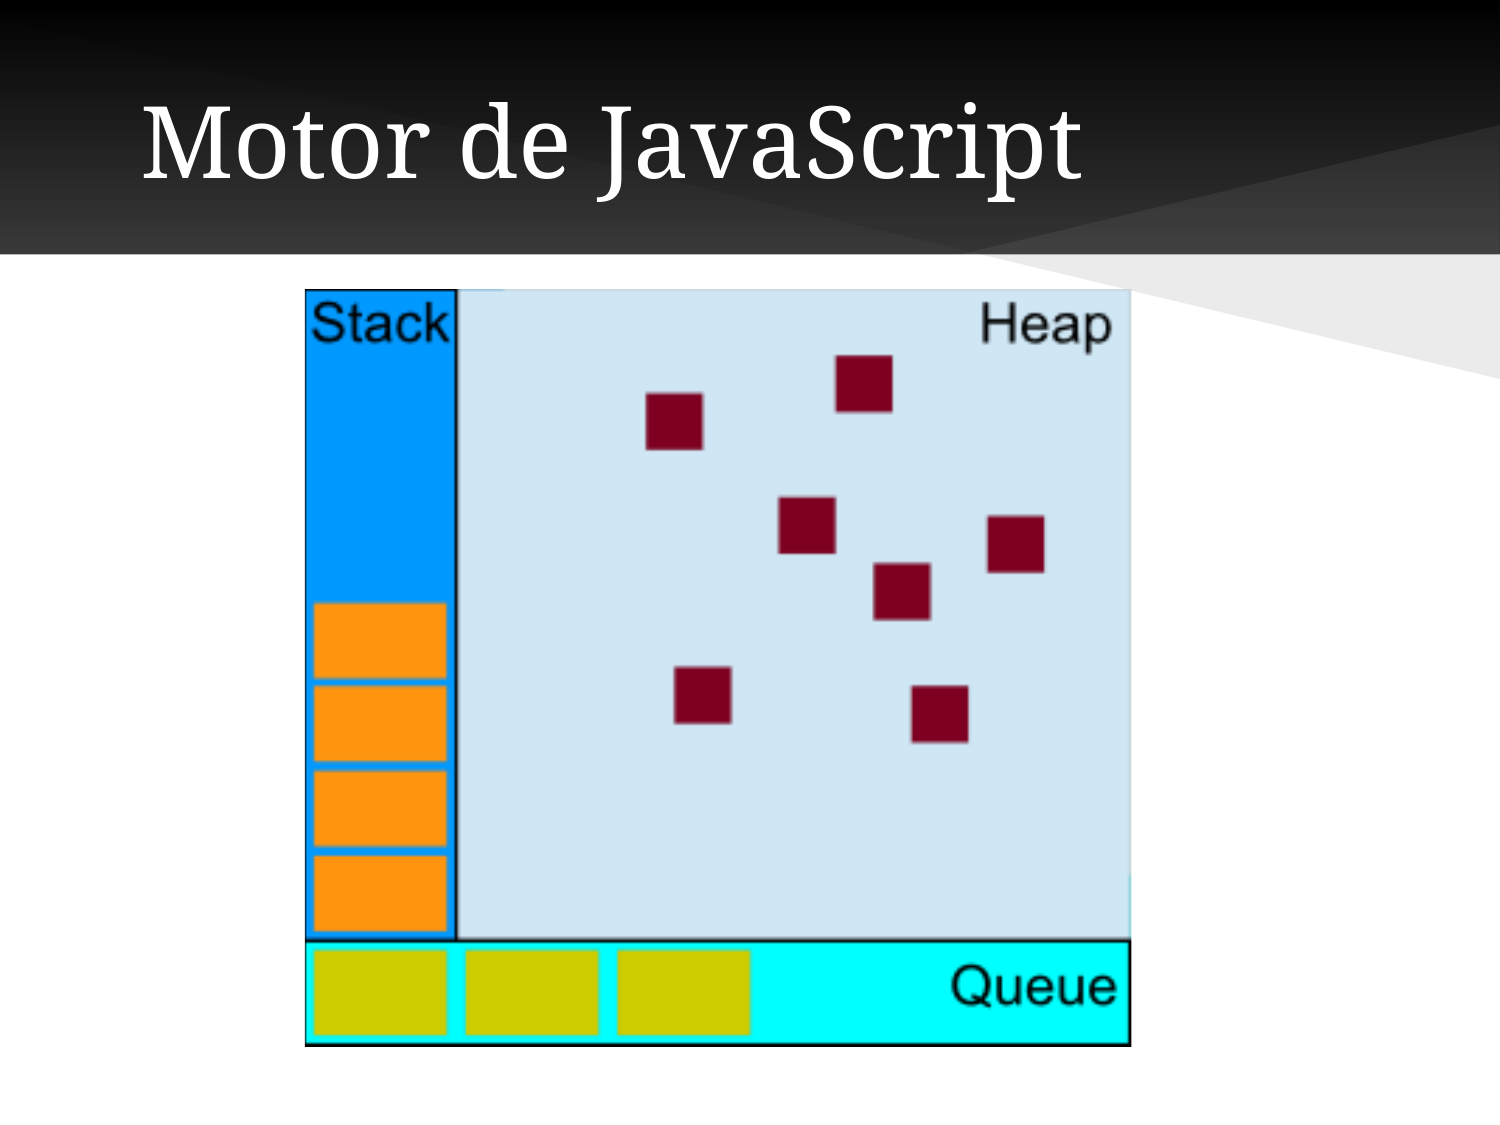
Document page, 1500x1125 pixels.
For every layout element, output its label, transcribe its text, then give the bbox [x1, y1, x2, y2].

title Motor de JavaScript [75, 45, 1425, 233]
text_box [304, 289, 1132, 1047]
